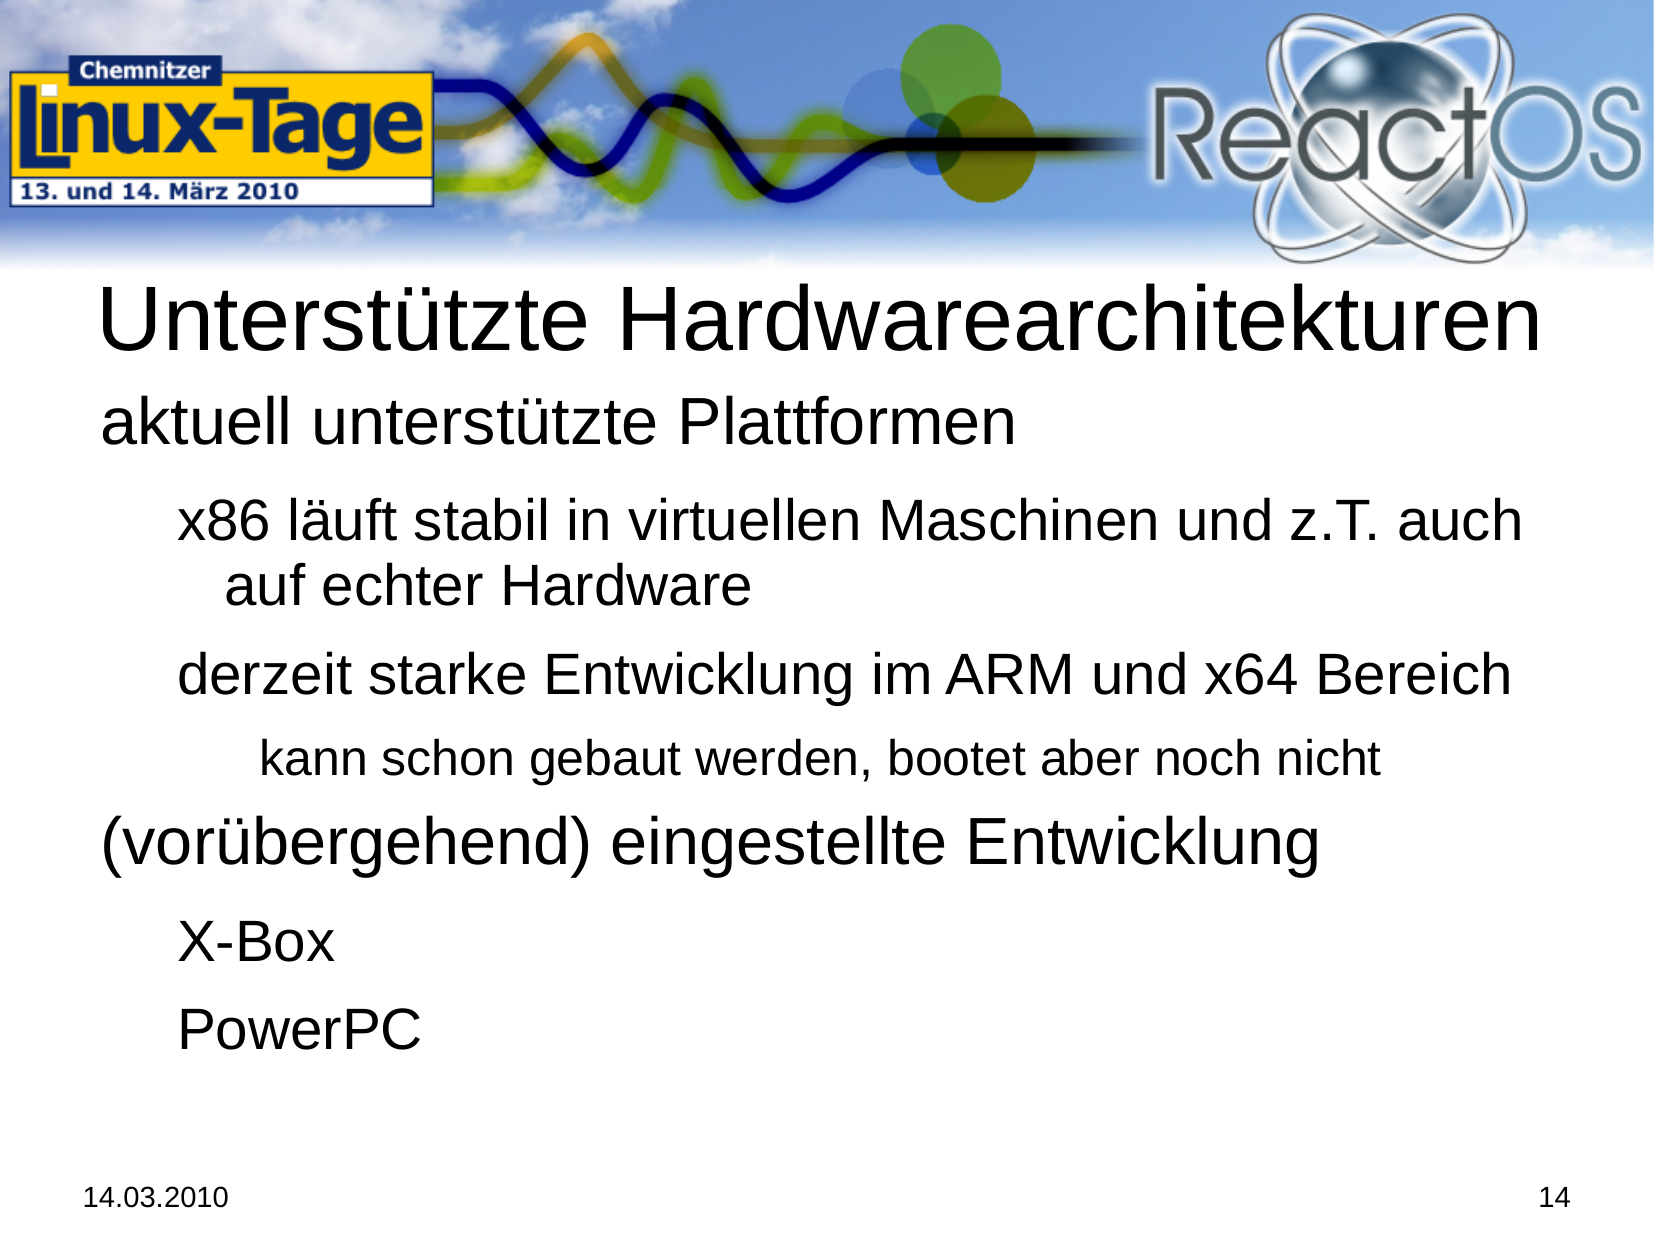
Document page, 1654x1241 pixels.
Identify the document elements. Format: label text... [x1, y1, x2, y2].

list aktuell unterstützte Plattformen x86 läuft stabil in virtuellen Maschinen und z.T. auch auf echter Hardware derzeit starke Entwicklung im ARM und x64 Bereich kann schon gebaut werden, bootet aber noch nicht (vorübergehend) eingestellte Entwicklung X-Box PowerPC [82, 383, 1571, 1094]
picture [0, 0, 1654, 1241]
title Unterstützte Hardwarearchitekturen [76, 230, 1565, 408]
